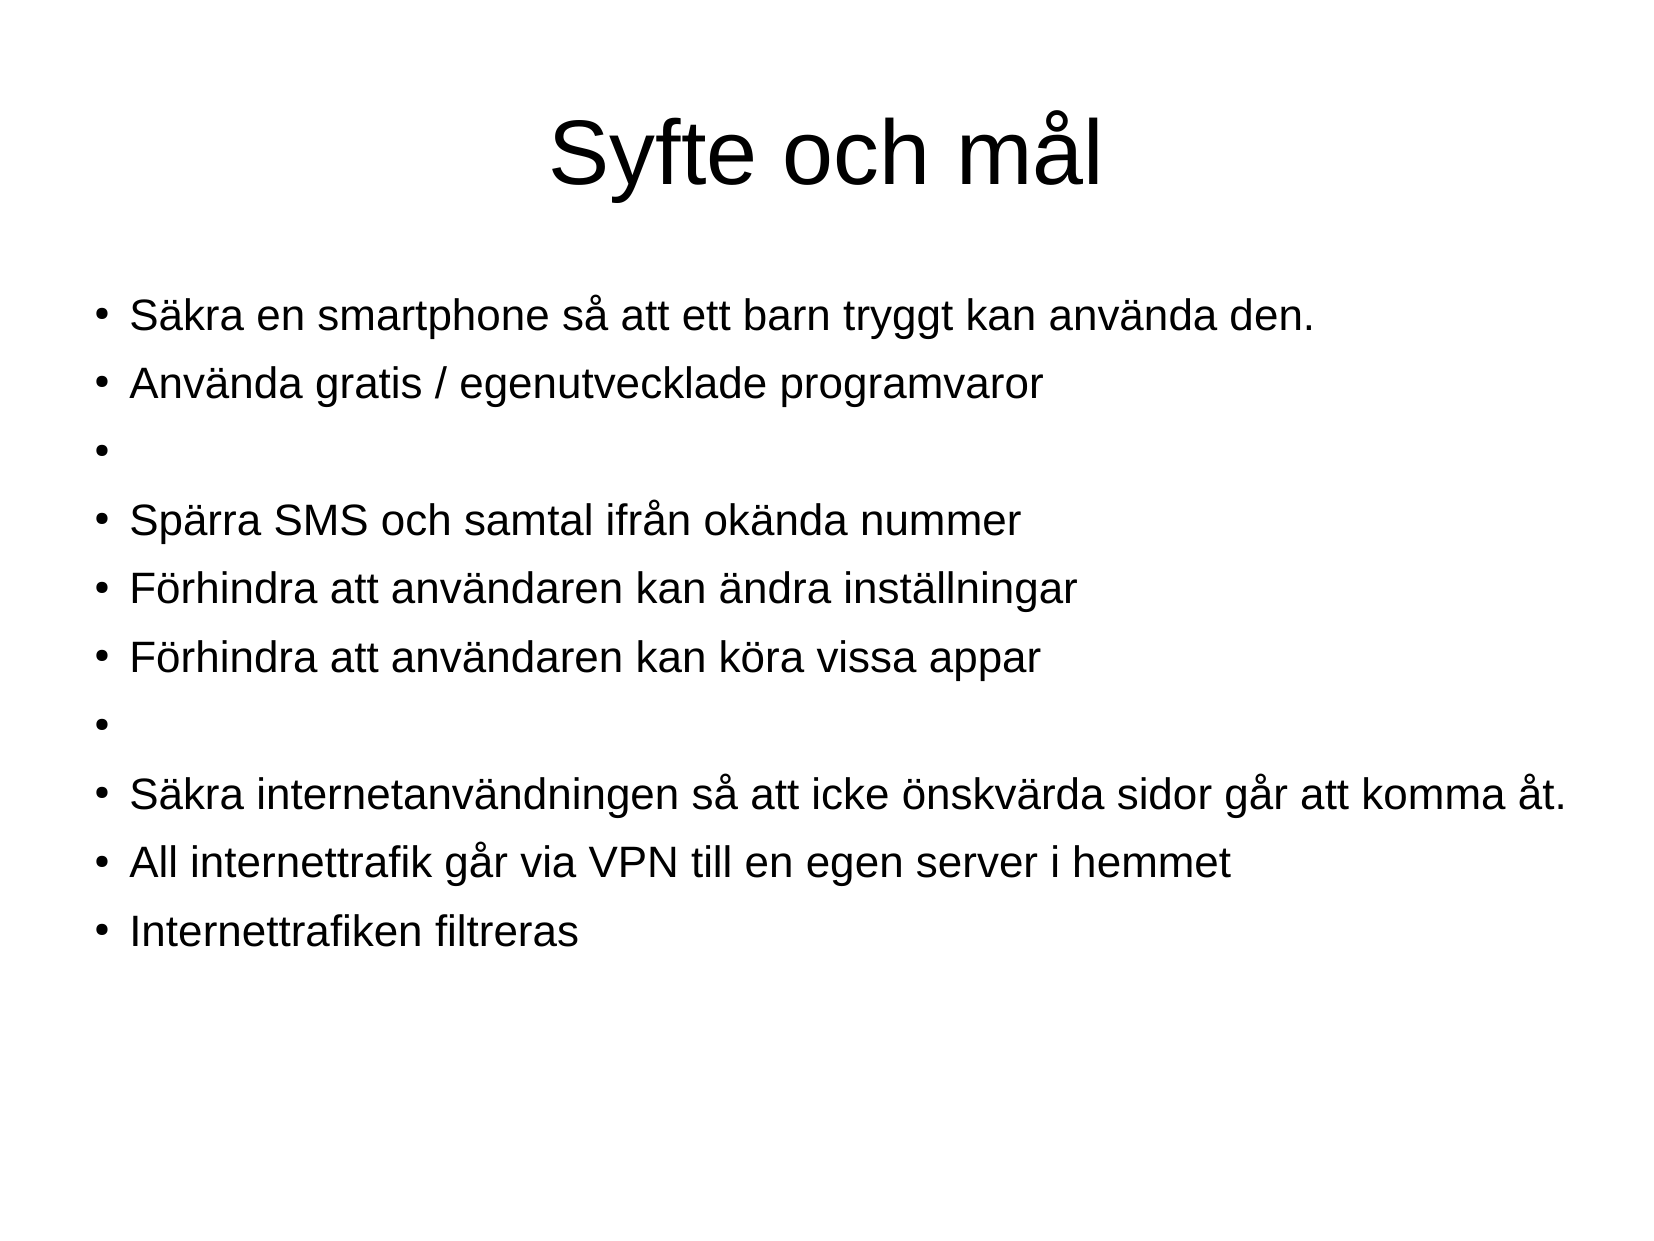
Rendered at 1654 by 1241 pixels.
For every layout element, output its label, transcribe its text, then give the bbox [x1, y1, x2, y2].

title Syfte och mål [82, 49, 1571, 257]
list Säkra en smartphone så att ett barn tryggt kan använda den. Använda gratis / egenutvecklade programvaror Spärra SMS och samtal ifrån okända nummer Förhindra att användaren kan ändra inställningar Förhindra att användaren kan köra vissa appar Säkra internetanvändningen så att icke önskvärda sidor går att komma åt. All internettrafik går via VPN till en egen server i hemmet Internettrafiken filtreras [82, 290, 1571, 1010]
